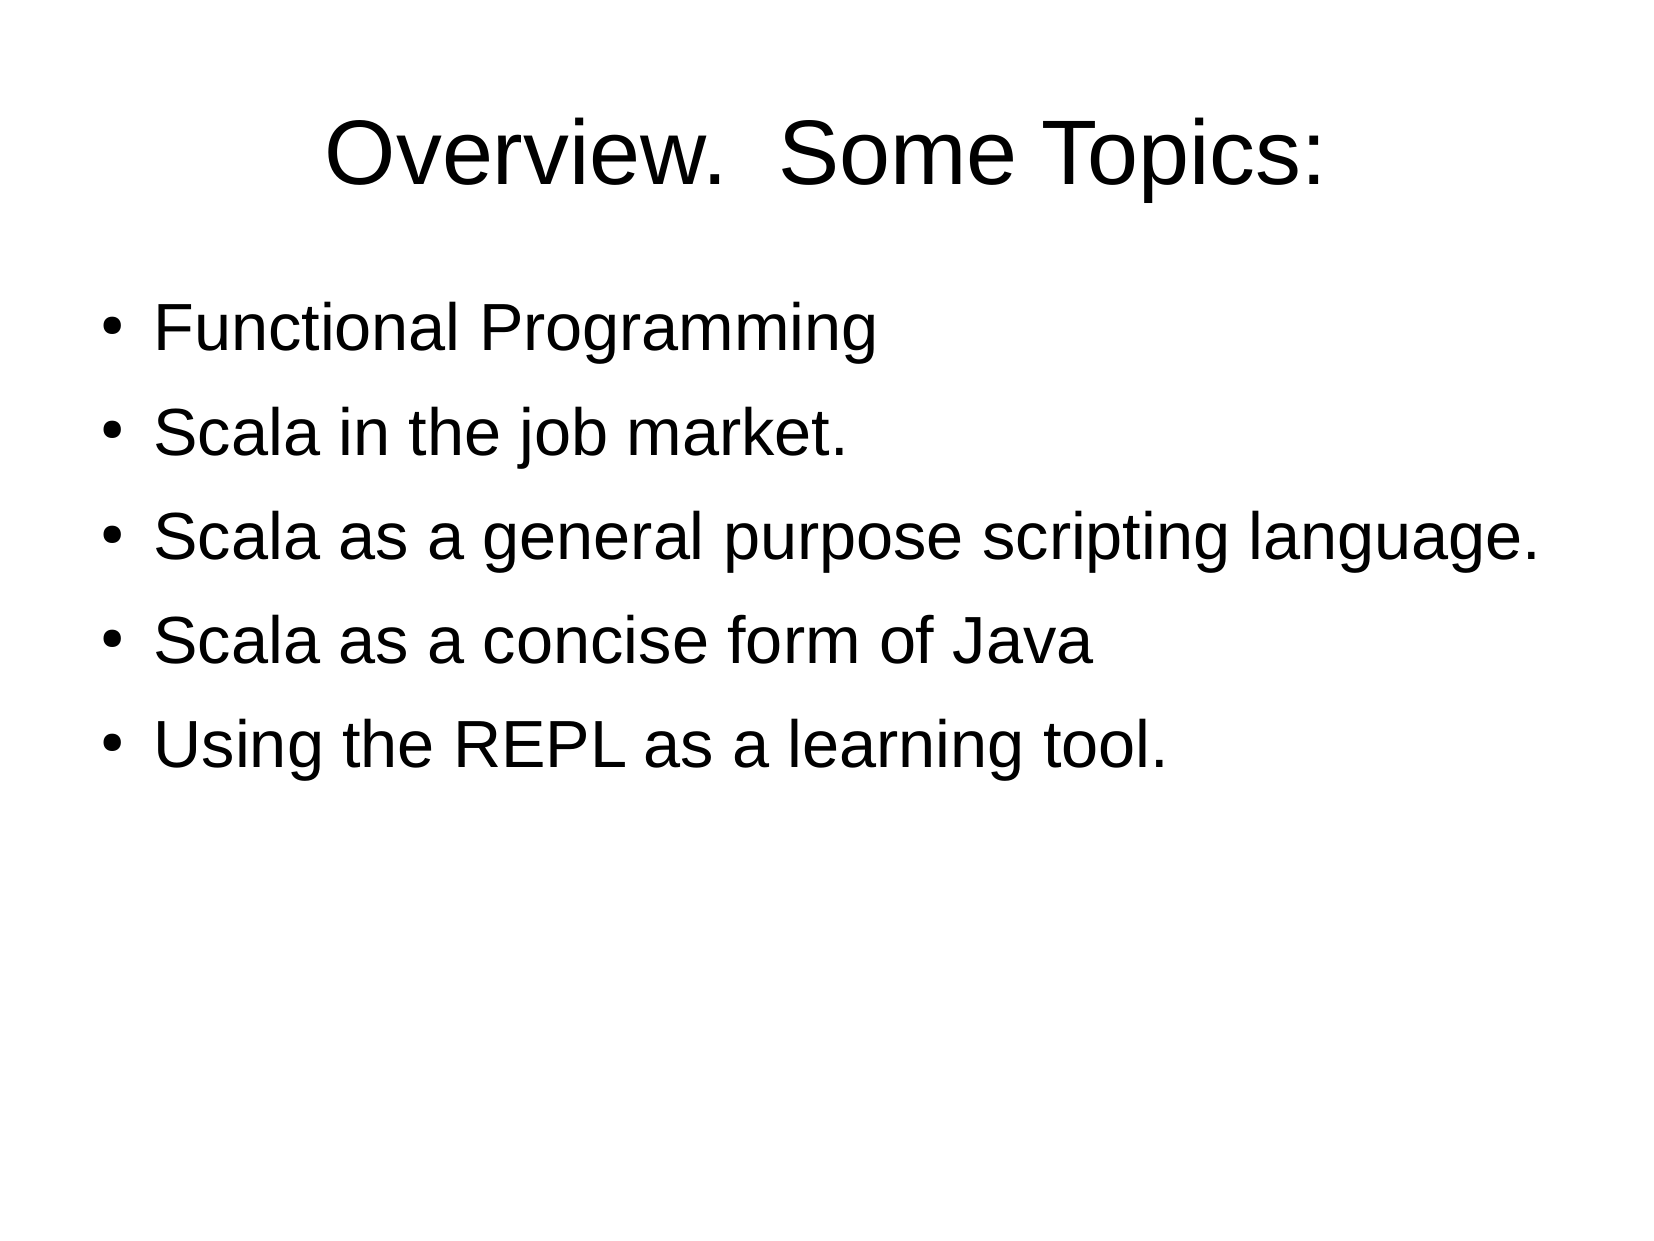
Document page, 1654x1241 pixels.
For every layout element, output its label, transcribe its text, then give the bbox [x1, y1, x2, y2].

list Functional Programming Scala in the job market. Scala as a general purpose scripting language. Scala as a concise form of Java Using the REPL as a learning tool. [82, 290, 1571, 1010]
title Overview. Some Topics: [82, 49, 1571, 257]
